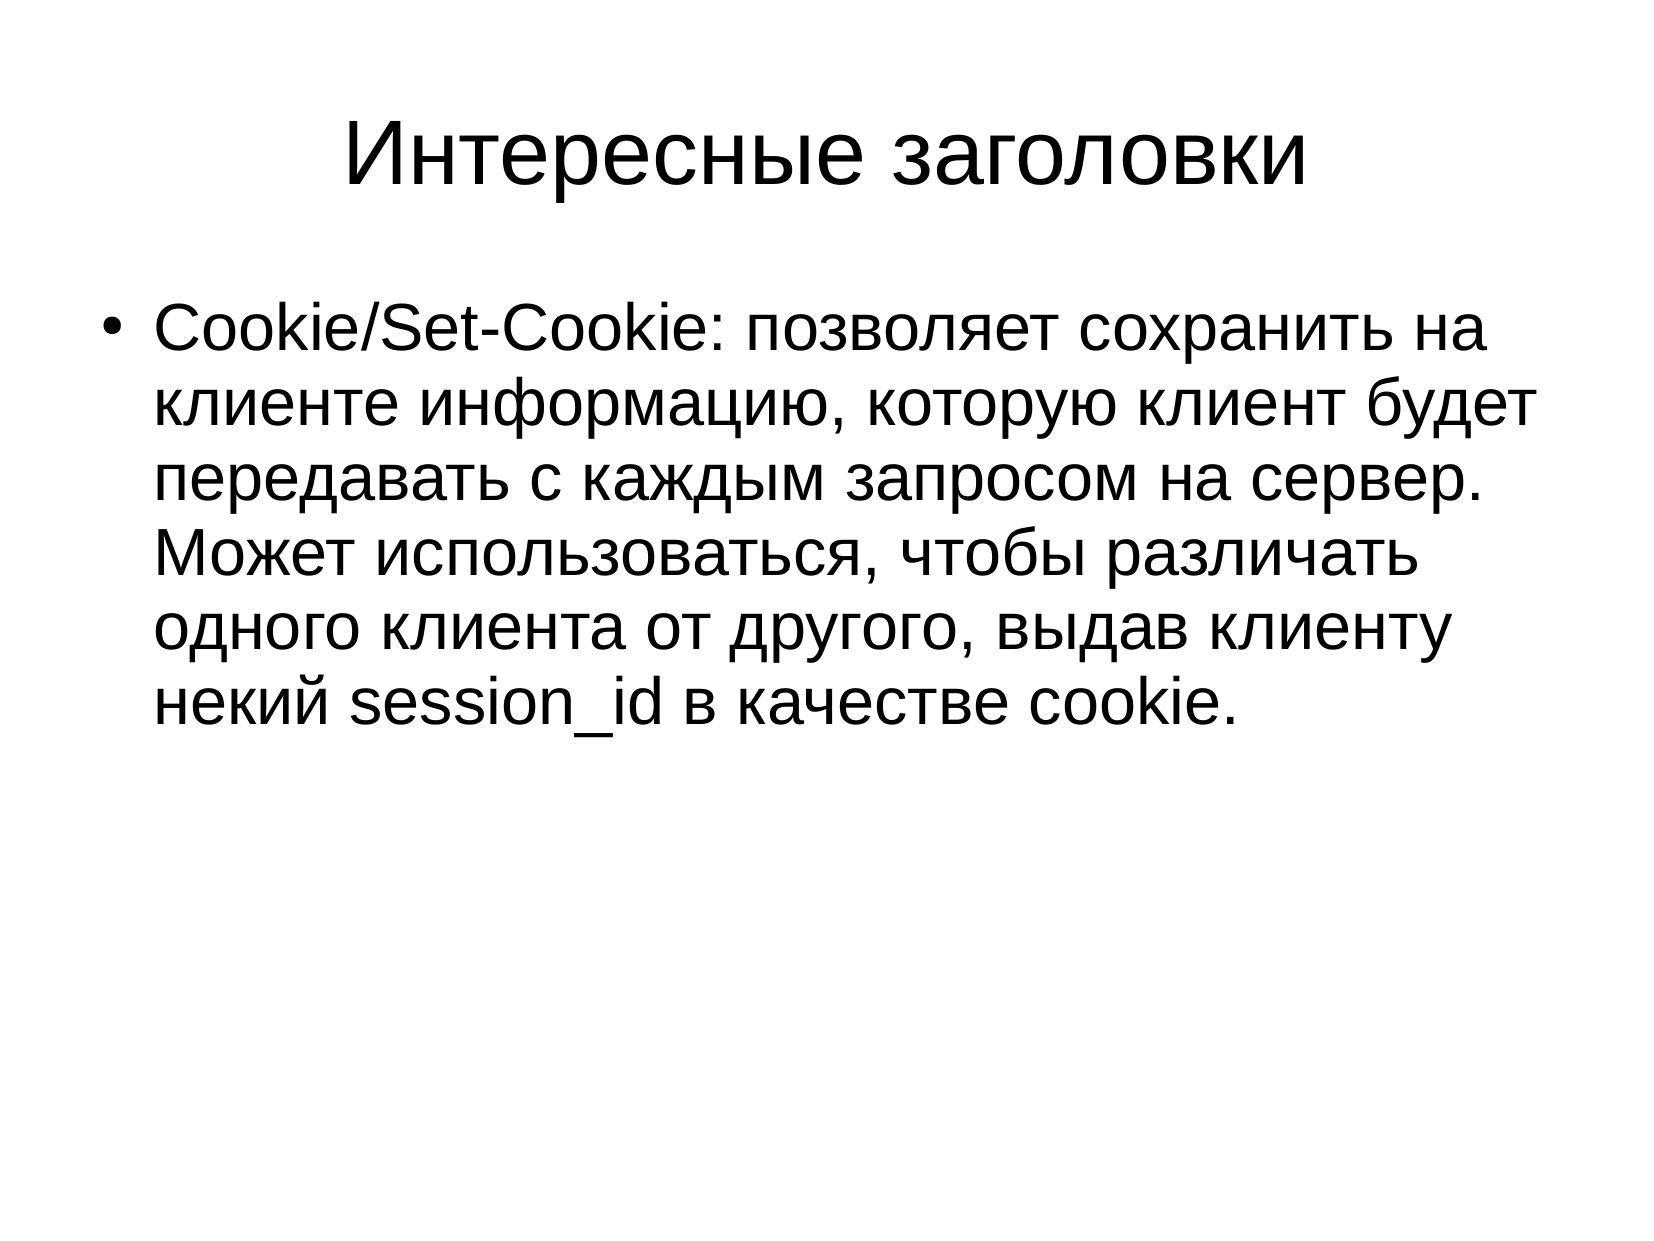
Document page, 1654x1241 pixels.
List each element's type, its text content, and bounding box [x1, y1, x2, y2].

title Интересные заголовки [82, 49, 1571, 257]
list Cookie/Set-Cookie: позволяет сохранить на клиенте информацию, которую клиент будет передавать с каждым запросом на сервер. Может использоваться, чтобы различать одного клиента от другого, выдав клиенту некий session_id в качестве cookie. [82, 290, 1571, 1010]
